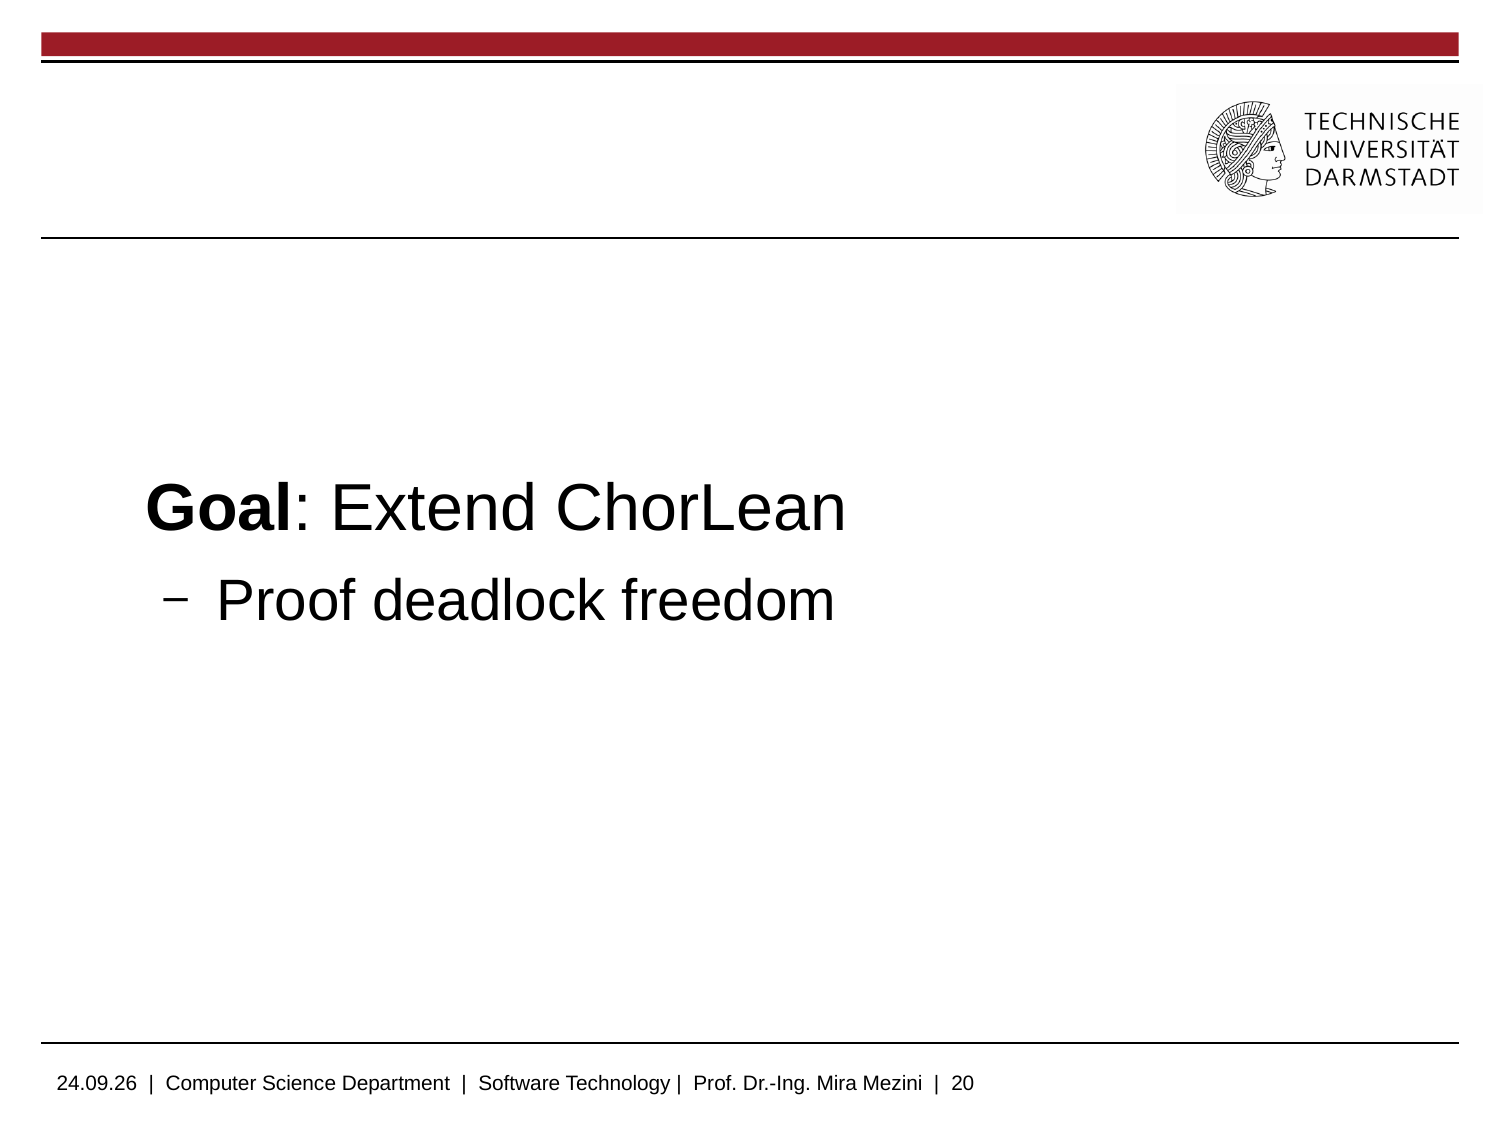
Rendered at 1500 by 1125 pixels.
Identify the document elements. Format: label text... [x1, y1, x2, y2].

list Goal: Extend ChorLean Proof deadlock freedom [75, 263, 1425, 916]
